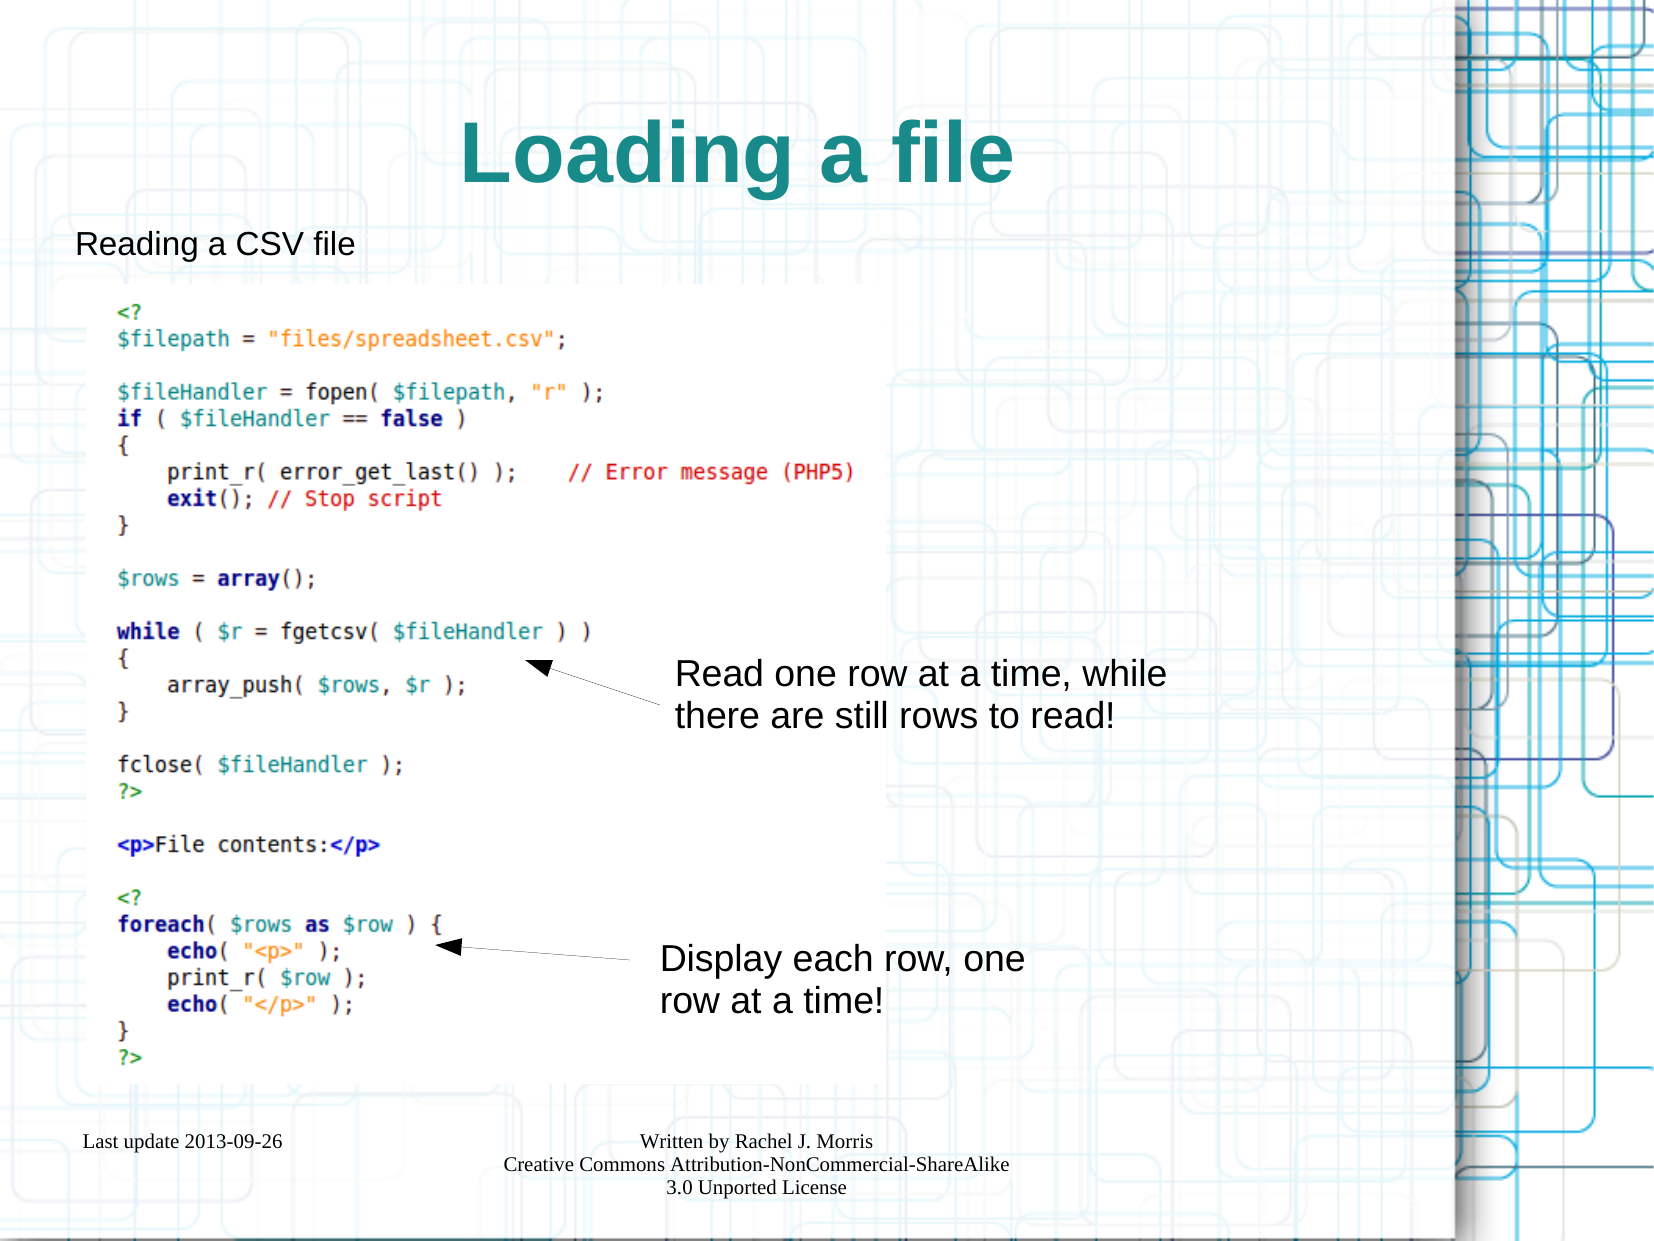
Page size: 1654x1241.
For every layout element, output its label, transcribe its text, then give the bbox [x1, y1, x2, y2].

list Reading a CSV file [75, 225, 1410, 946]
text_box Read one row at a time, while there are still rows to read! [660, 645, 1231, 744]
title Loading a file [59, 49, 1418, 257]
text_box Display each row, one row at a time! [645, 930, 1066, 1029]
picture [0, 0, 1654, 1241]
